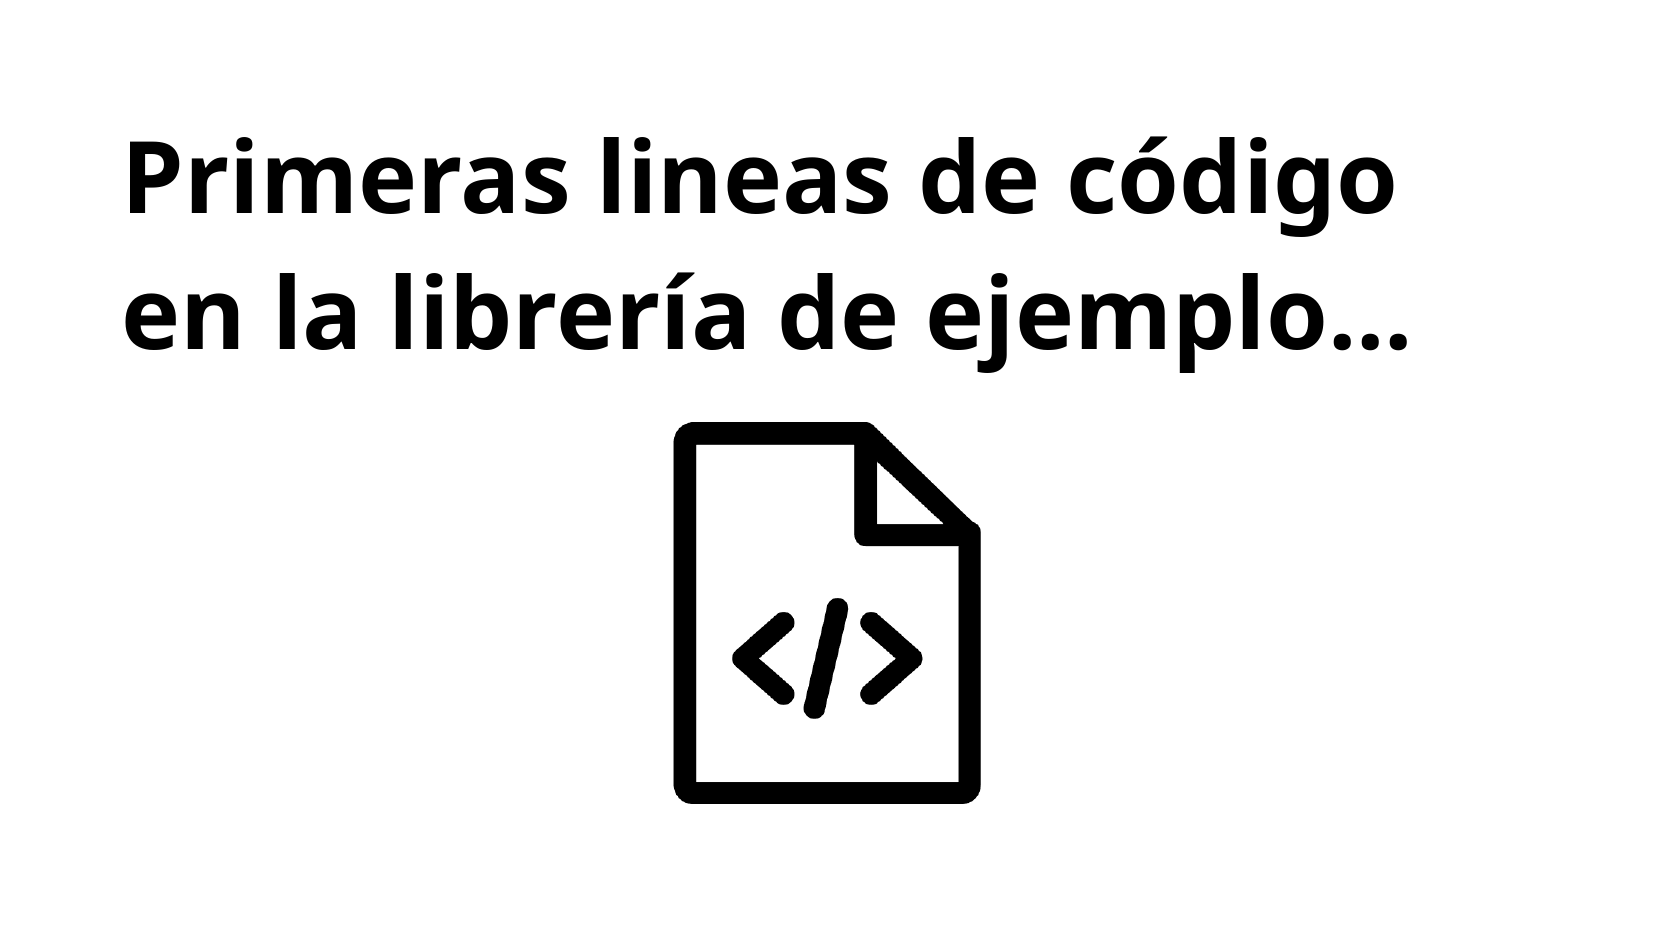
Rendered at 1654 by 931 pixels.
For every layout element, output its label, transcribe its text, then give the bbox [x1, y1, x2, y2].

text_box Primeras lineas de código en la librería de ejemplo... [106, 98, 1547, 314]
picture [673, 422, 981, 804]
